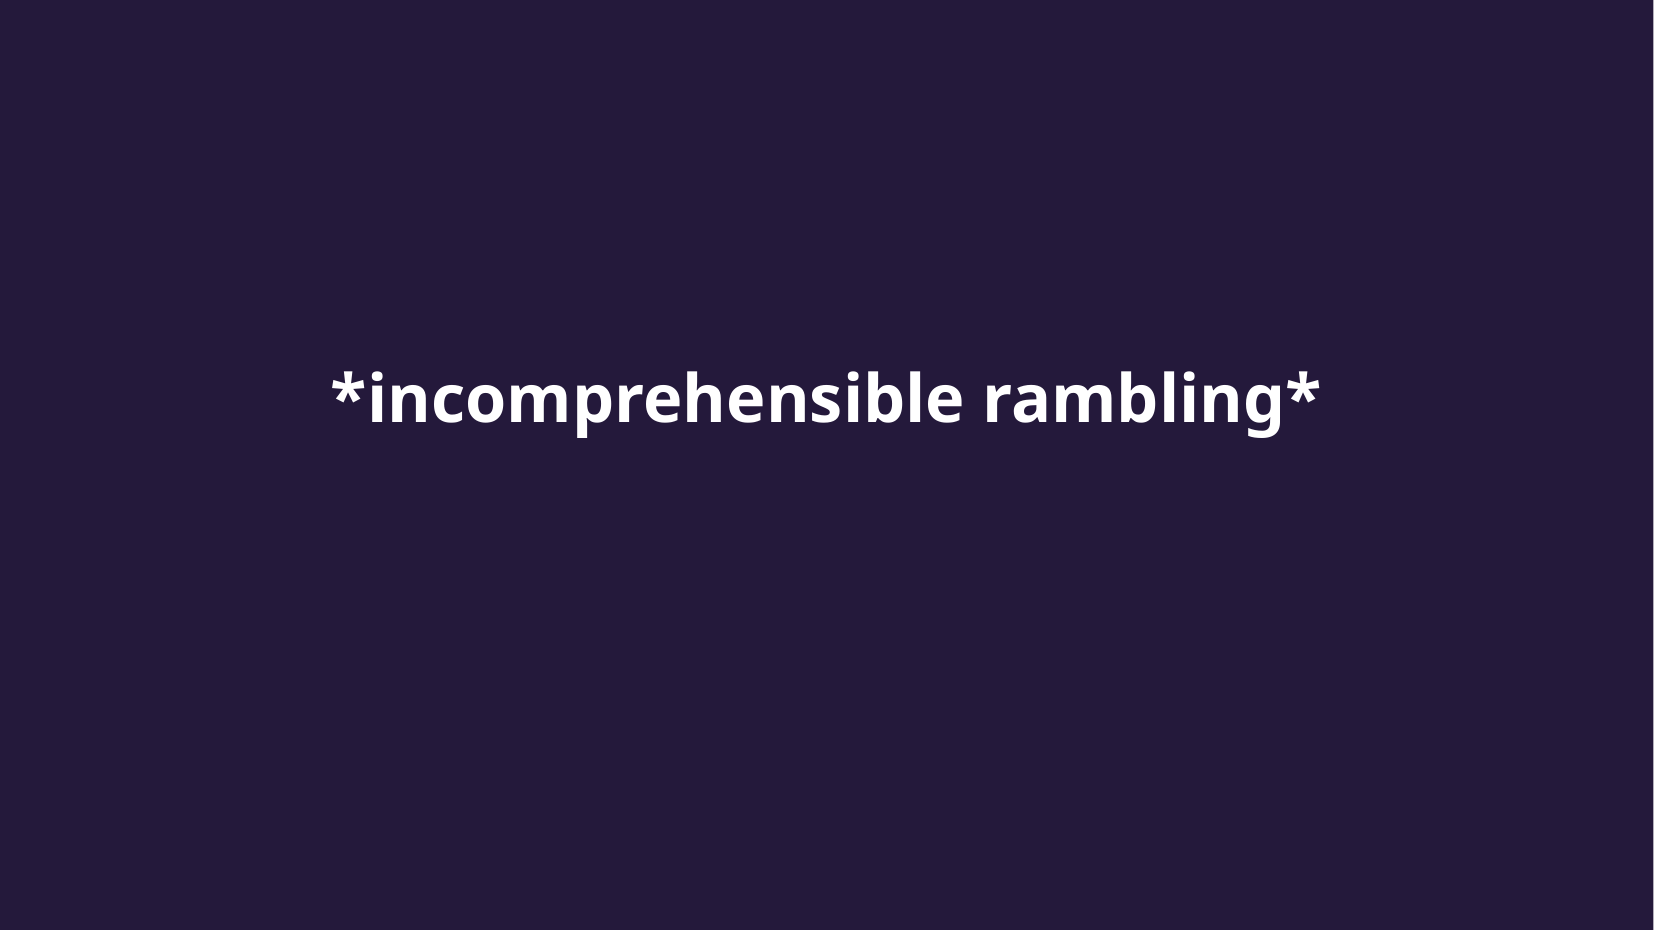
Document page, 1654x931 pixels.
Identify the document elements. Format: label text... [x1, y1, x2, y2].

subtitle *incomprehensible rambling* [82, 37, 1571, 757]
